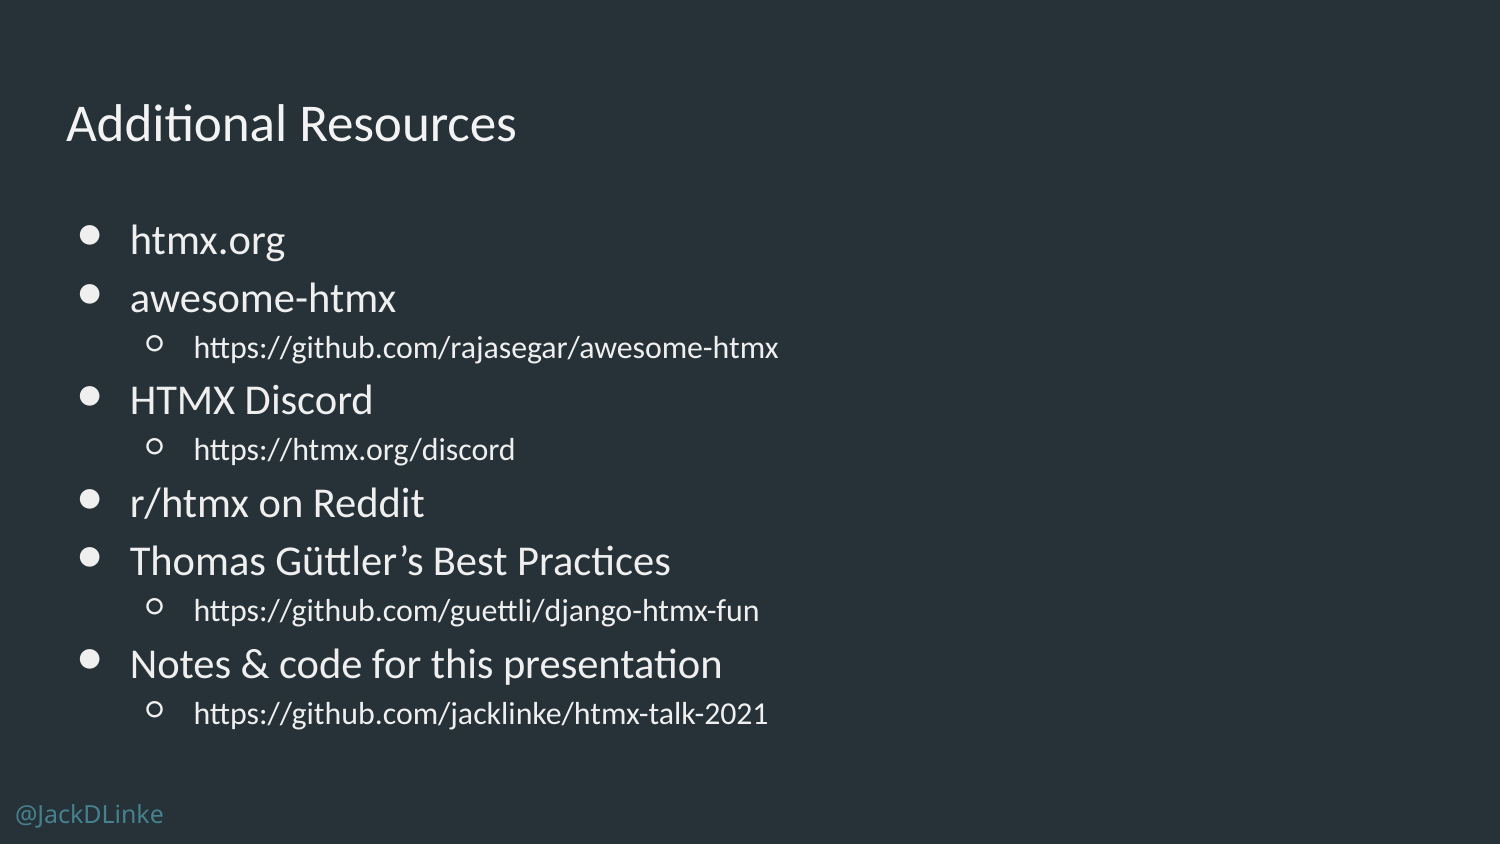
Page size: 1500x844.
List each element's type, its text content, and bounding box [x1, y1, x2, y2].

title Additional Resources [51, 72, 1449, 167]
list htmx.org awesome-htmx https://github.com/rajasegar/awesome-htmx HTMX Discord https://htmx.org/discord r/htmx on Reddit Thomas Güttler’s Best Practices https://github.com/guettli/django-htmx-fun Notes & code for this presentation https://github.com/jacklinke/htmx-talk-2021 [51, 189, 1449, 750]
